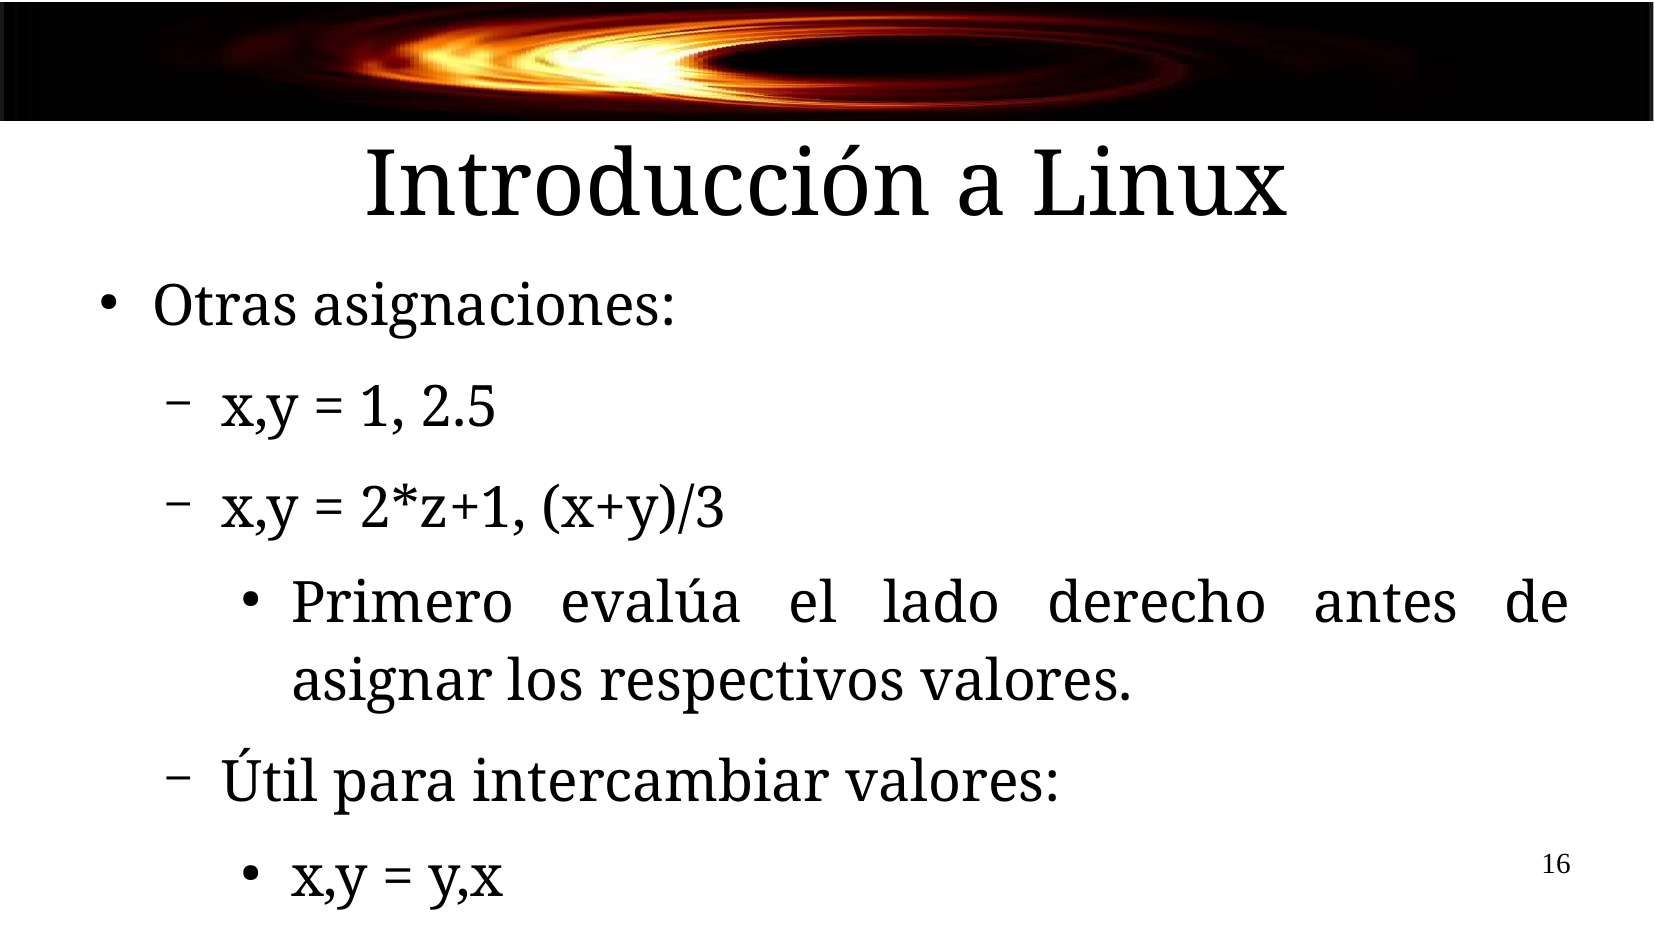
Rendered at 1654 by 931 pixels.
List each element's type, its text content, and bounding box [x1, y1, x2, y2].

list Otras asignaciones: x,y = 1, 2.5 x,y = 2*z+1, (x+y)/3 Primero evalúa el lado derecho antes de asignar los respectivos valores. Útil para intercambiar valores: x,y = y,x [82, 264, 1571, 916]
picture [0, 2, 1654, 121]
title Introducción a Linux [82, 121, 1571, 258]
